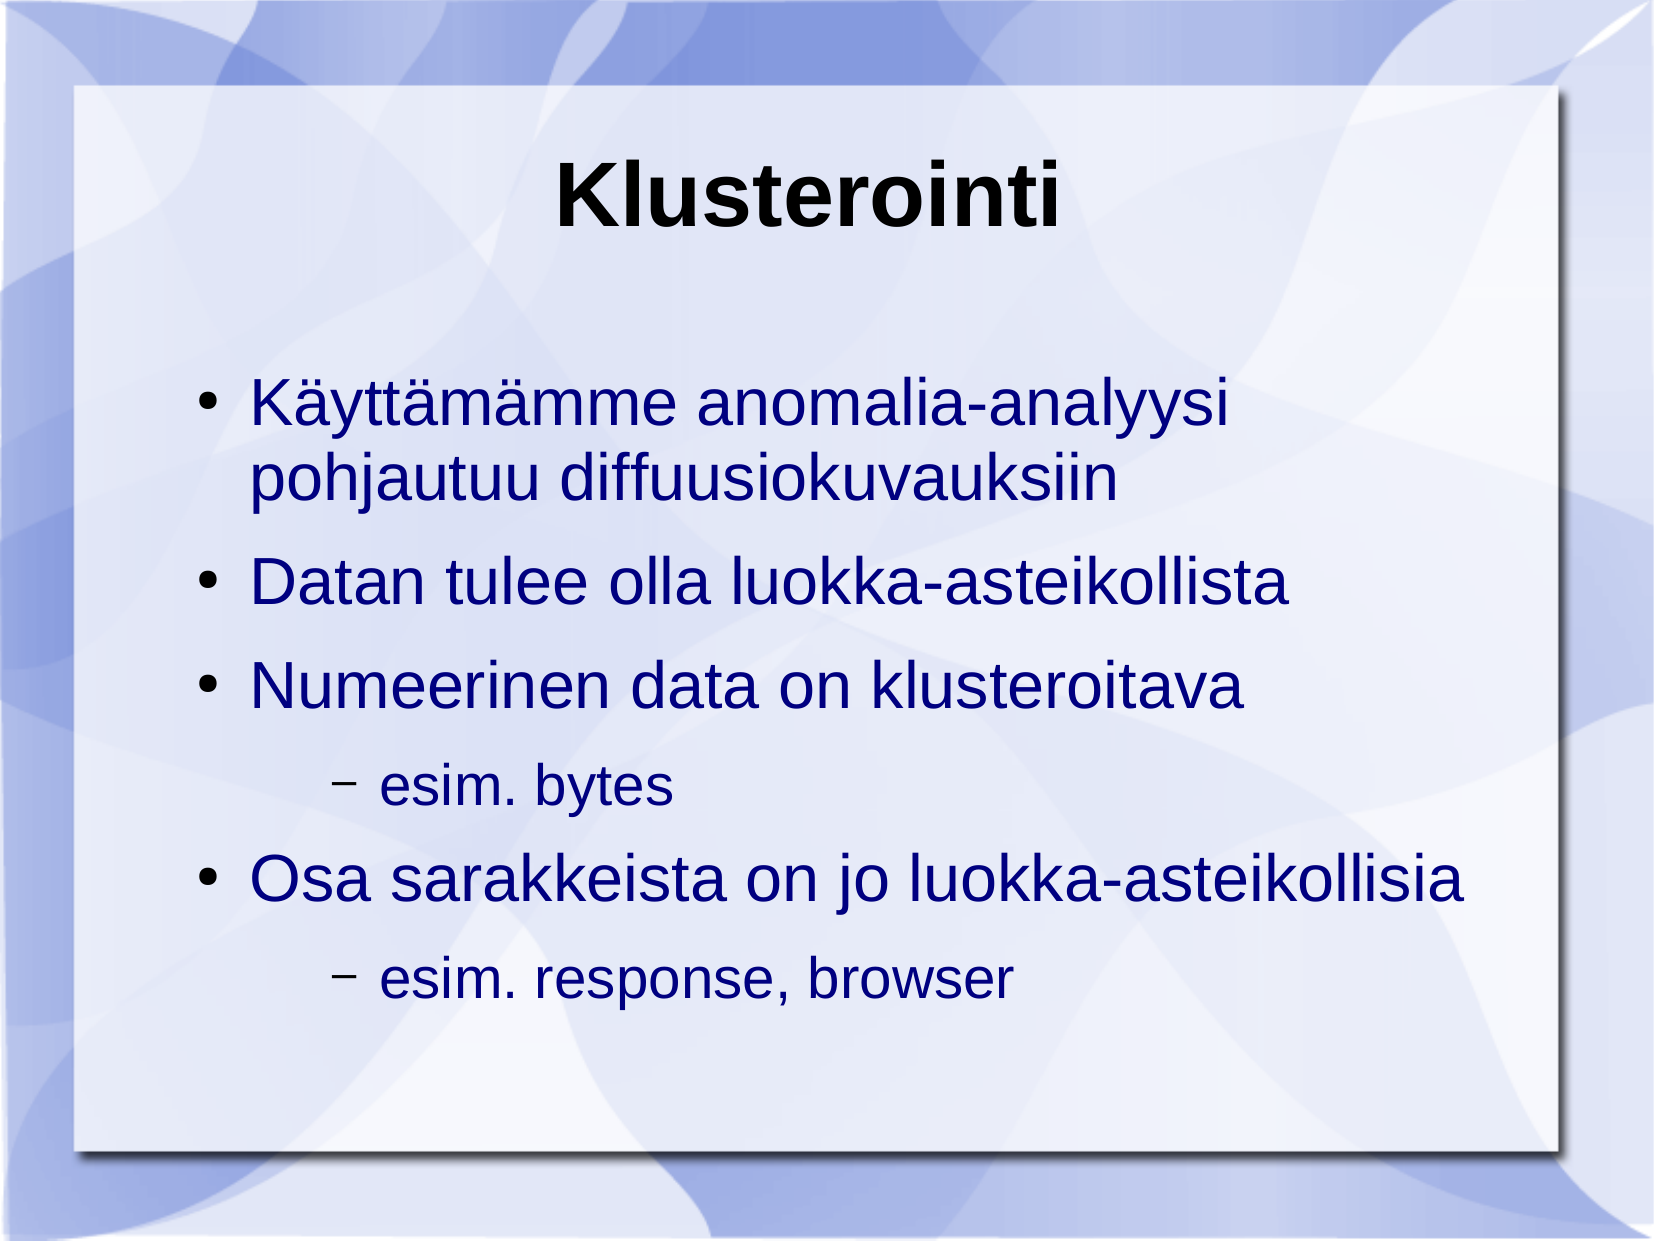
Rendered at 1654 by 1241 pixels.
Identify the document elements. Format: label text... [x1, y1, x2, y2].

picture [0, 0, 1654, 1241]
title Klusterointi [82, 90, 1536, 298]
list Käyttämämme anomalia-analyysi pohjautuu diffuusiokuvauksiin Datan tulee olla luokka-asteikollista Numeerinen data on klusteroitava esim. bytes Osa sarakkeista on jo luokka-asteikollisia esim. response, browser [178, 364, 1536, 1147]
